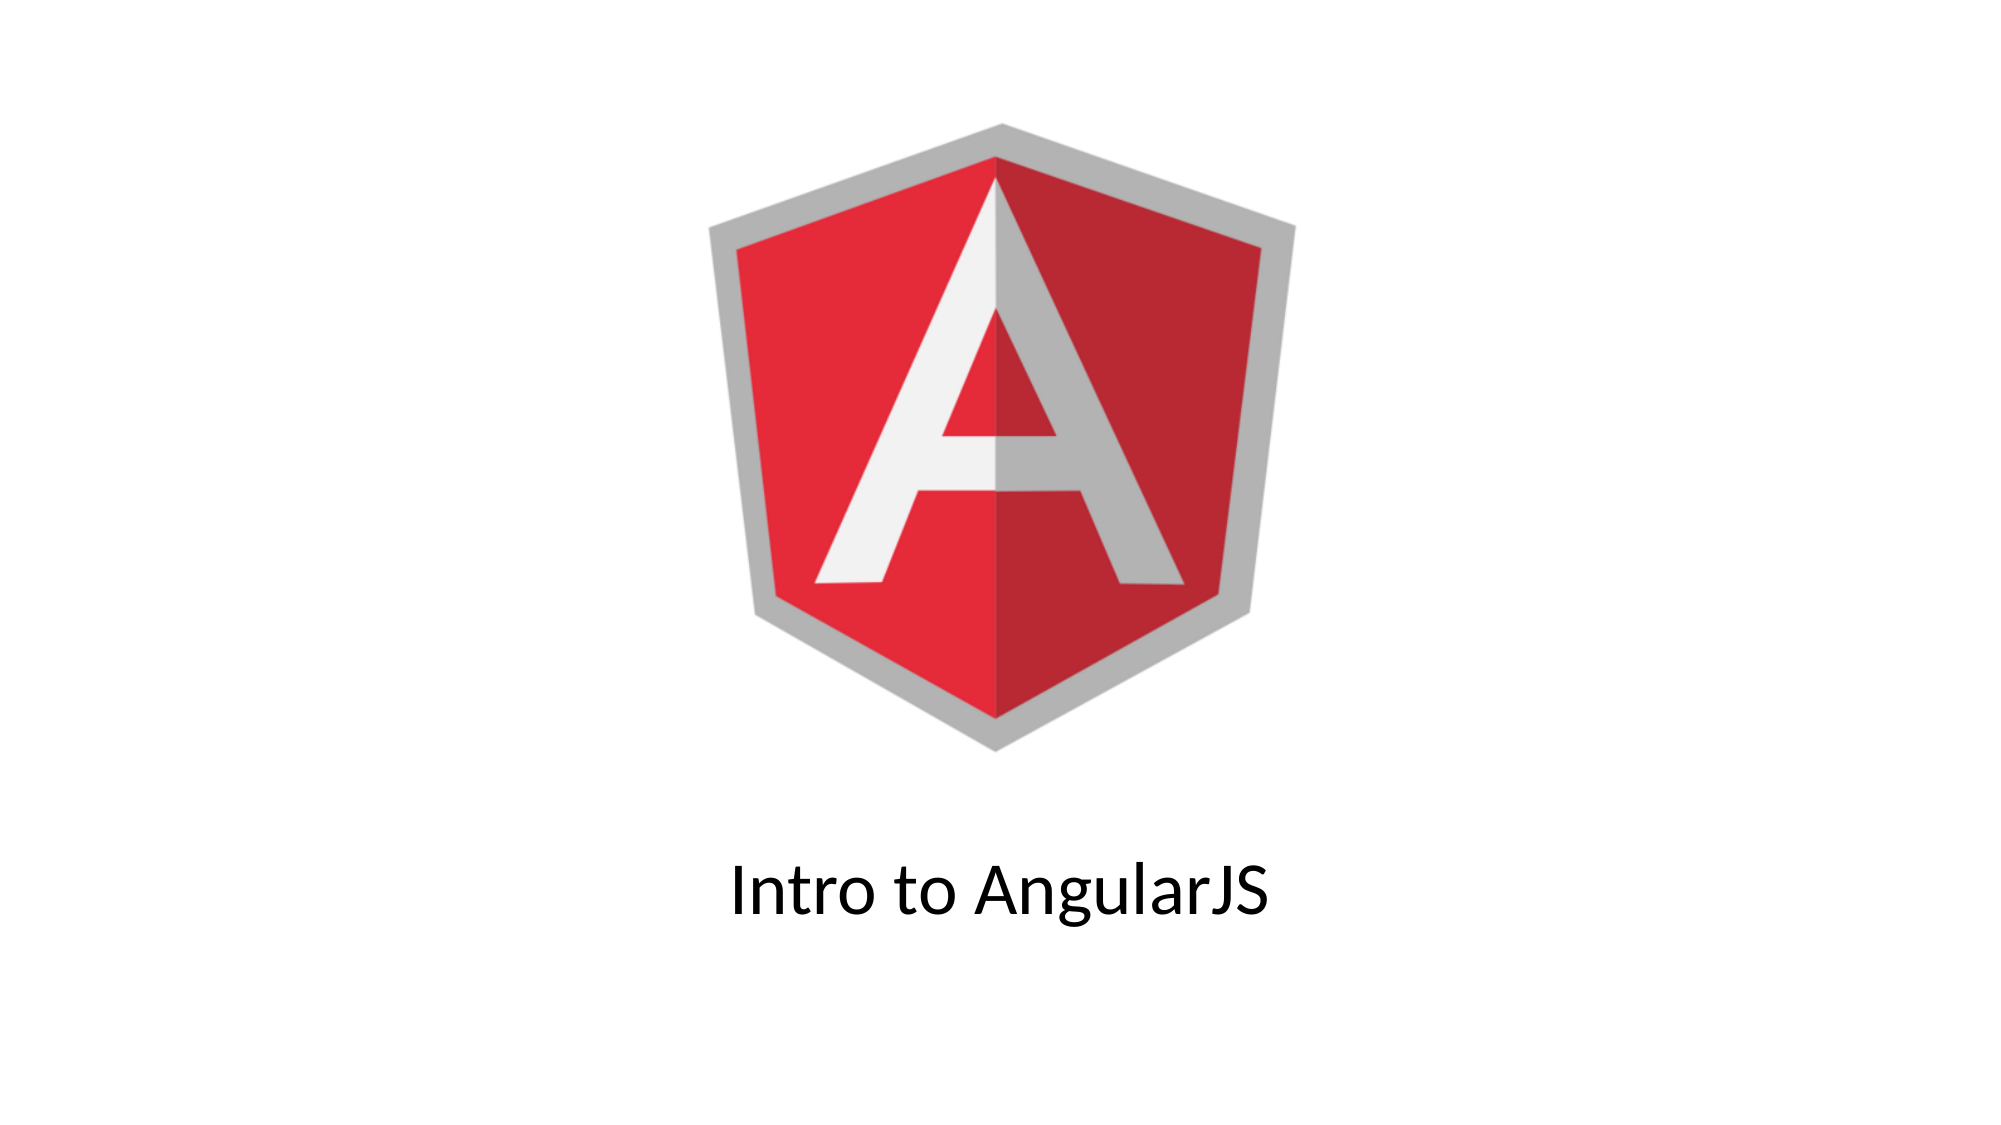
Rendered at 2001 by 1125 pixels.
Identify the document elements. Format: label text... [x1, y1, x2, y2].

picture [685, 120, 1314, 755]
subtitle Intro to AngularJS [249, 842, 1750, 938]
